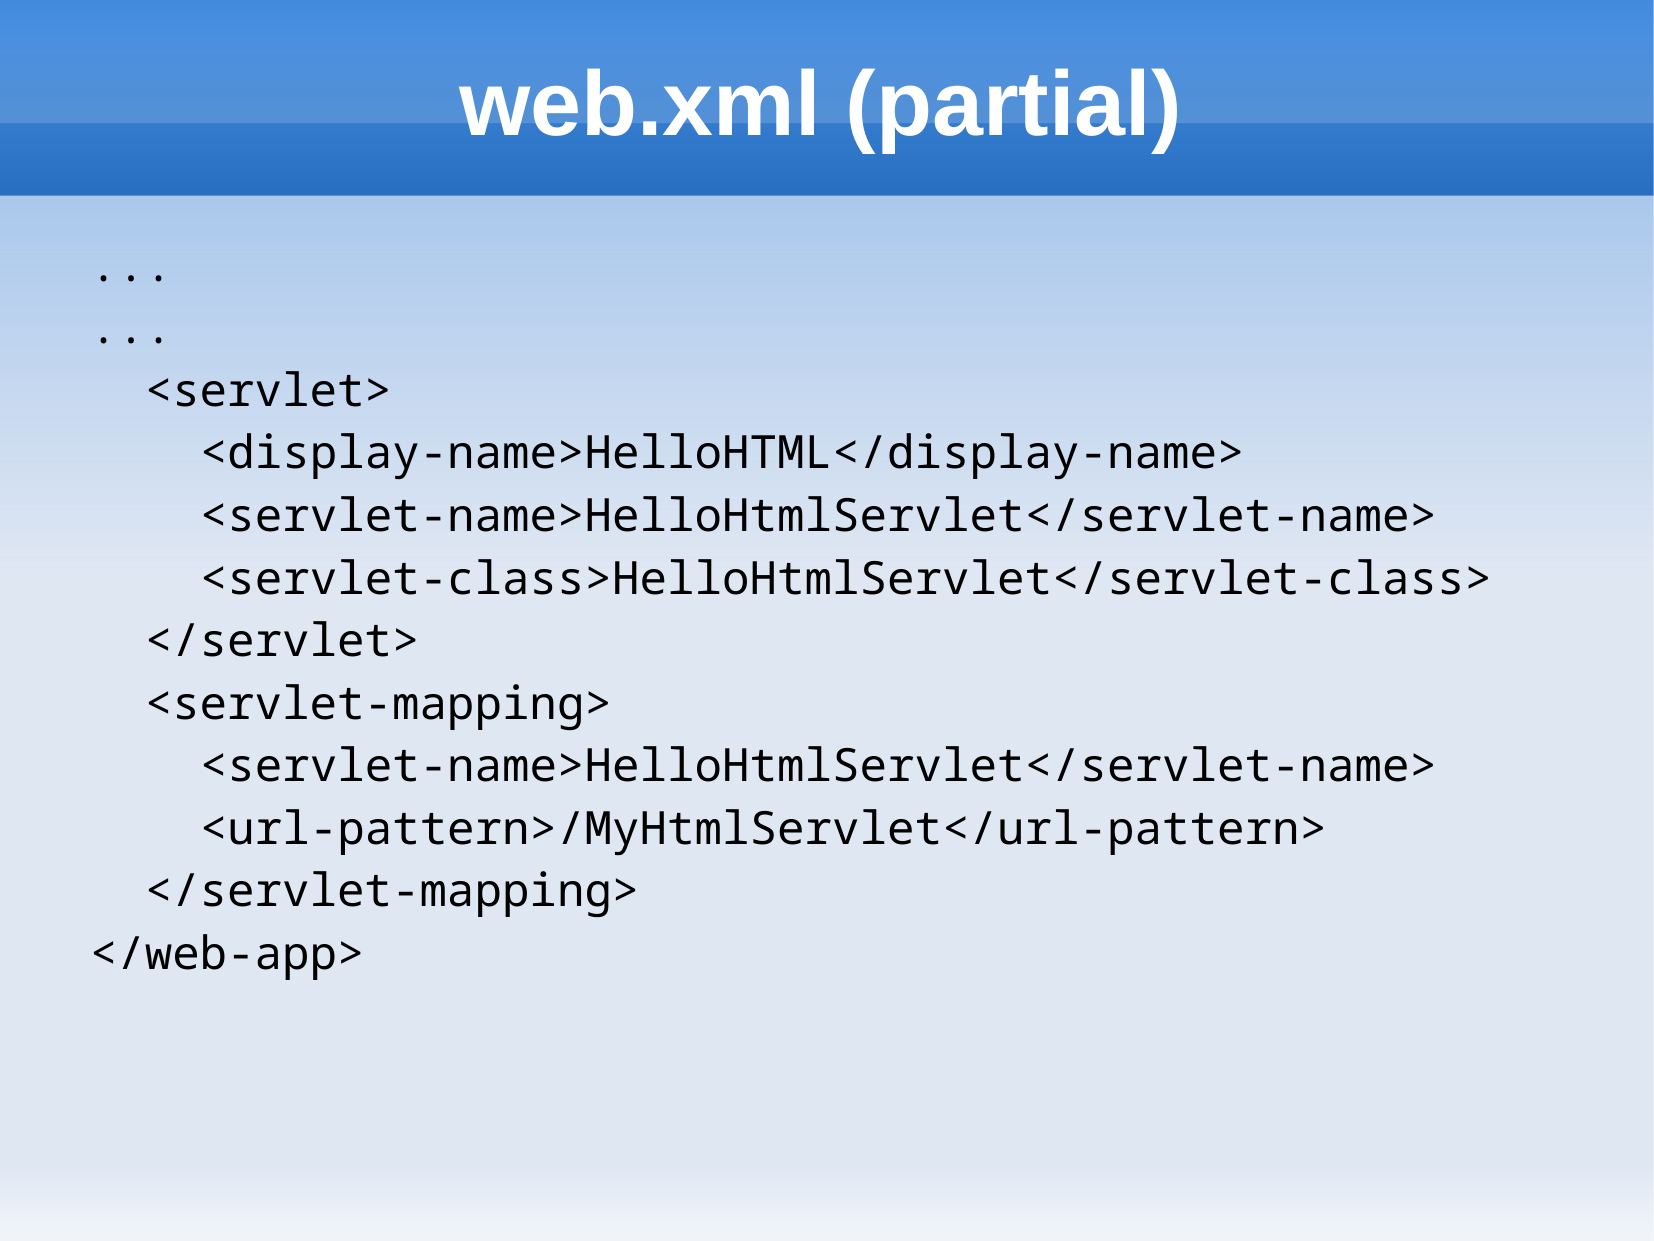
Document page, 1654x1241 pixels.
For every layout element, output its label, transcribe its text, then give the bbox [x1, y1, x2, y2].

picture [0, 0, 1654, 1241]
text_box ... ... <servlet> <display-name>HelloHTML</display-name> <servlet-name>HelloHtmlServlet</servlet-name> <servlet-class>HelloHtmlServlet</servlet-class> </servlet> <servlet-mapping> <servlet-name>HelloHtmlServlet</servlet-name> <url-pattern>/MyHtmlServlet</url-pattern> </servlet-mapping> </web-app> [75, 225, 1576, 880]
title web.xml (partial) [76, 0, 1565, 208]
